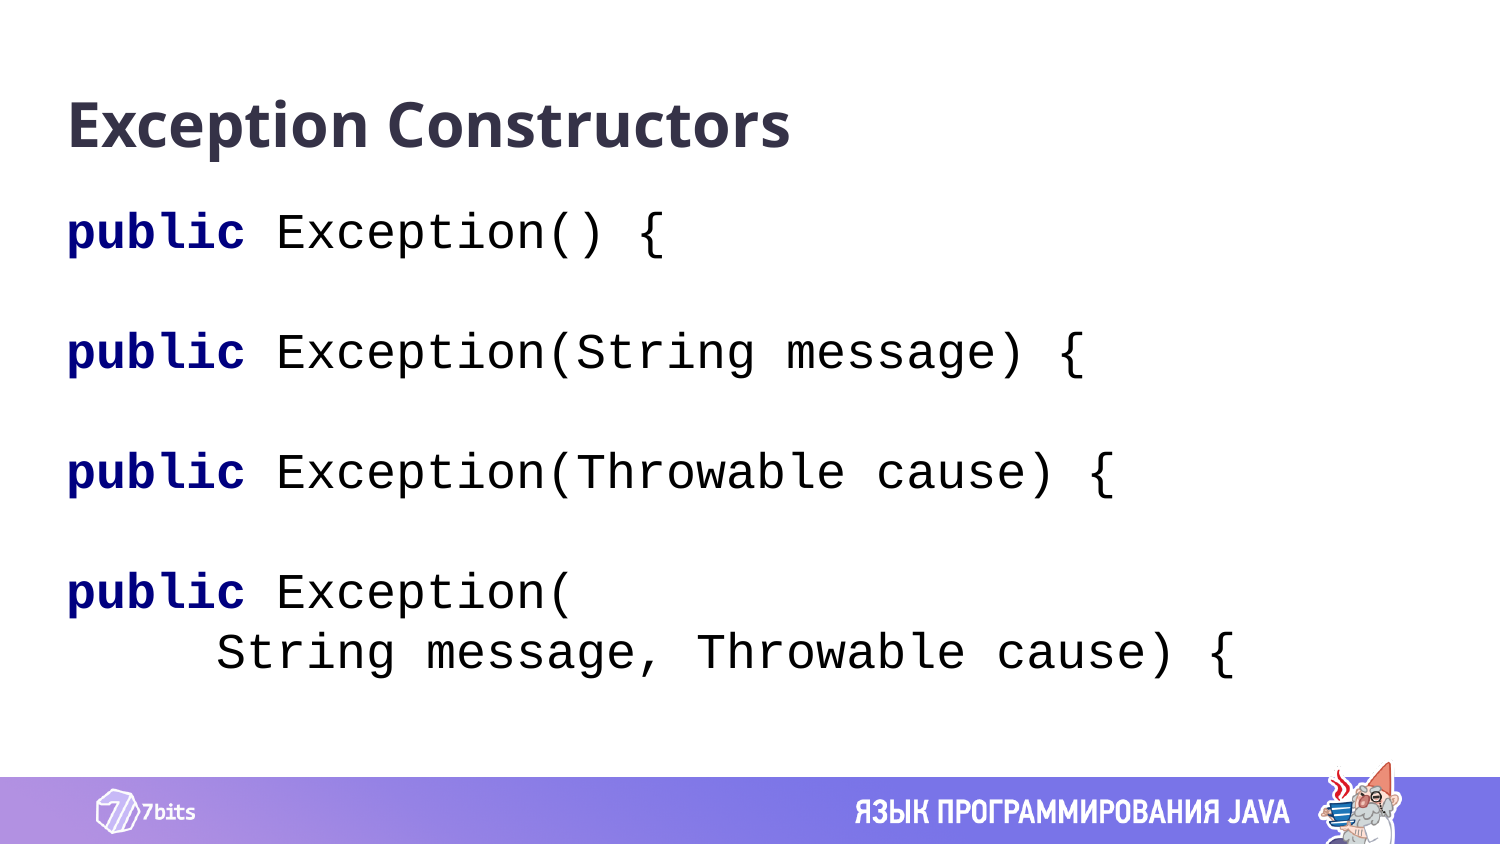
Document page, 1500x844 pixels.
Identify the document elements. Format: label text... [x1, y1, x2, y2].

list public Exception() { public Exception(String message) { public Exception(Throwable cause) { public Exception( String message, Throwable cause) { [51, 184, 1449, 745]
title Exception Constructors [51, 69, 1449, 164]
picture [0, 717, 1500, 844]
